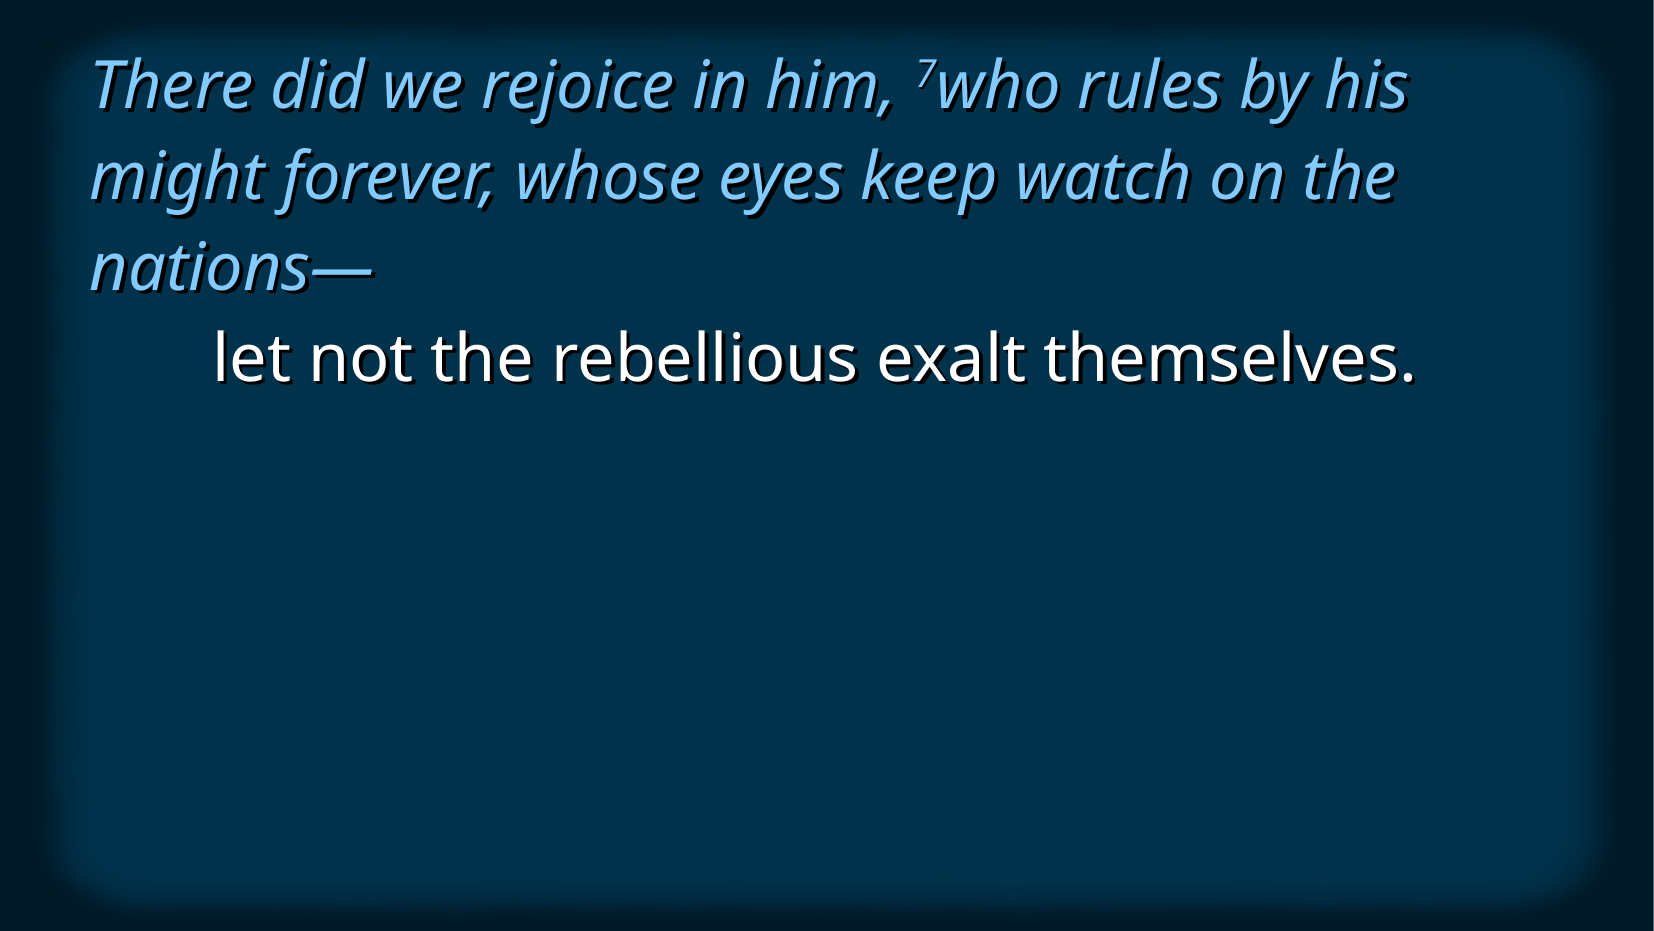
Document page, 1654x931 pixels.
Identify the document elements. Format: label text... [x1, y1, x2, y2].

text_box There did we rejoice in him, 7who rules by his might forever, whose eyes keep watch on the nations— let not the rebellious exalt themselves. [75, 30, 1591, 331]
picture [0, 0, 1654, 931]
